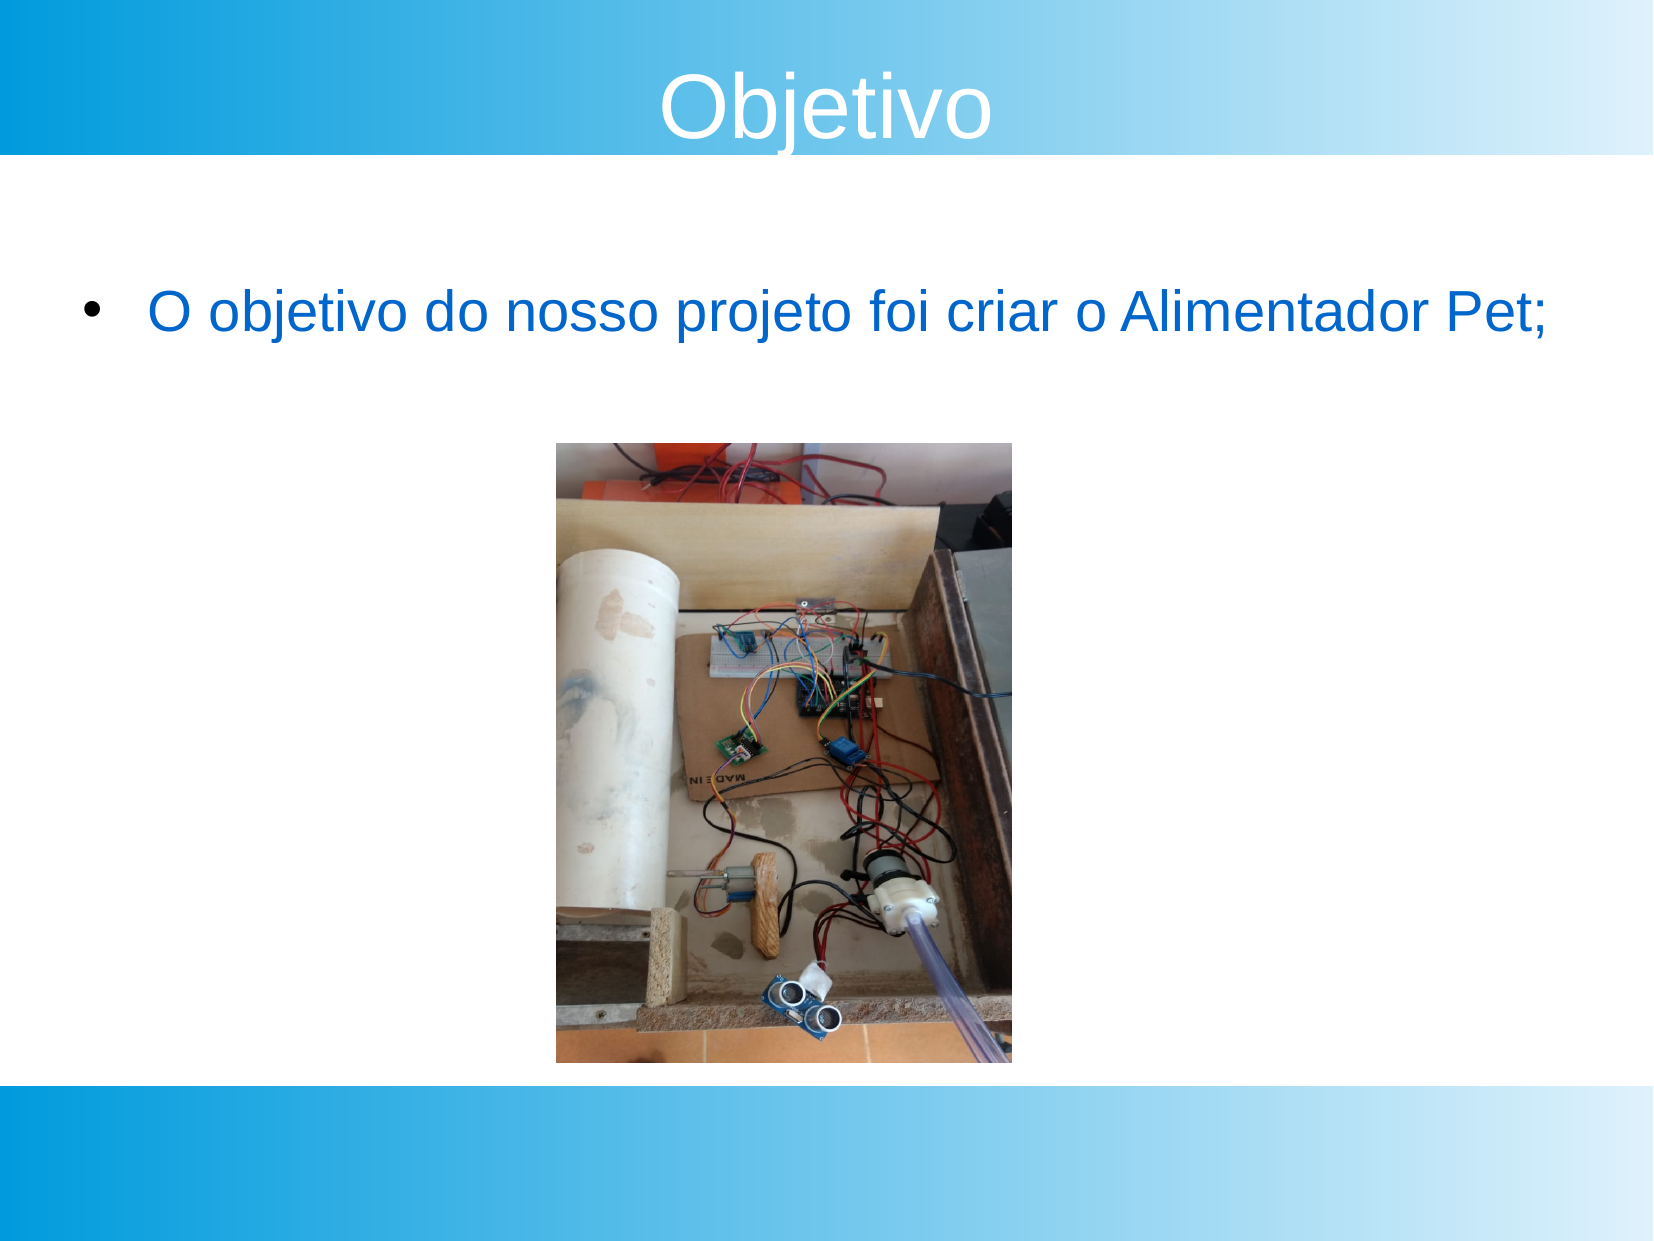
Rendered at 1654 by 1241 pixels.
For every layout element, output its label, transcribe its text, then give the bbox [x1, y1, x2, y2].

list O objetivo do nosso projeto foi criar o Alimentador Pet; [82, 177, 1571, 405]
picture [556, 443, 1012, 1063]
title Objetivo [82, 46, 1571, 158]
